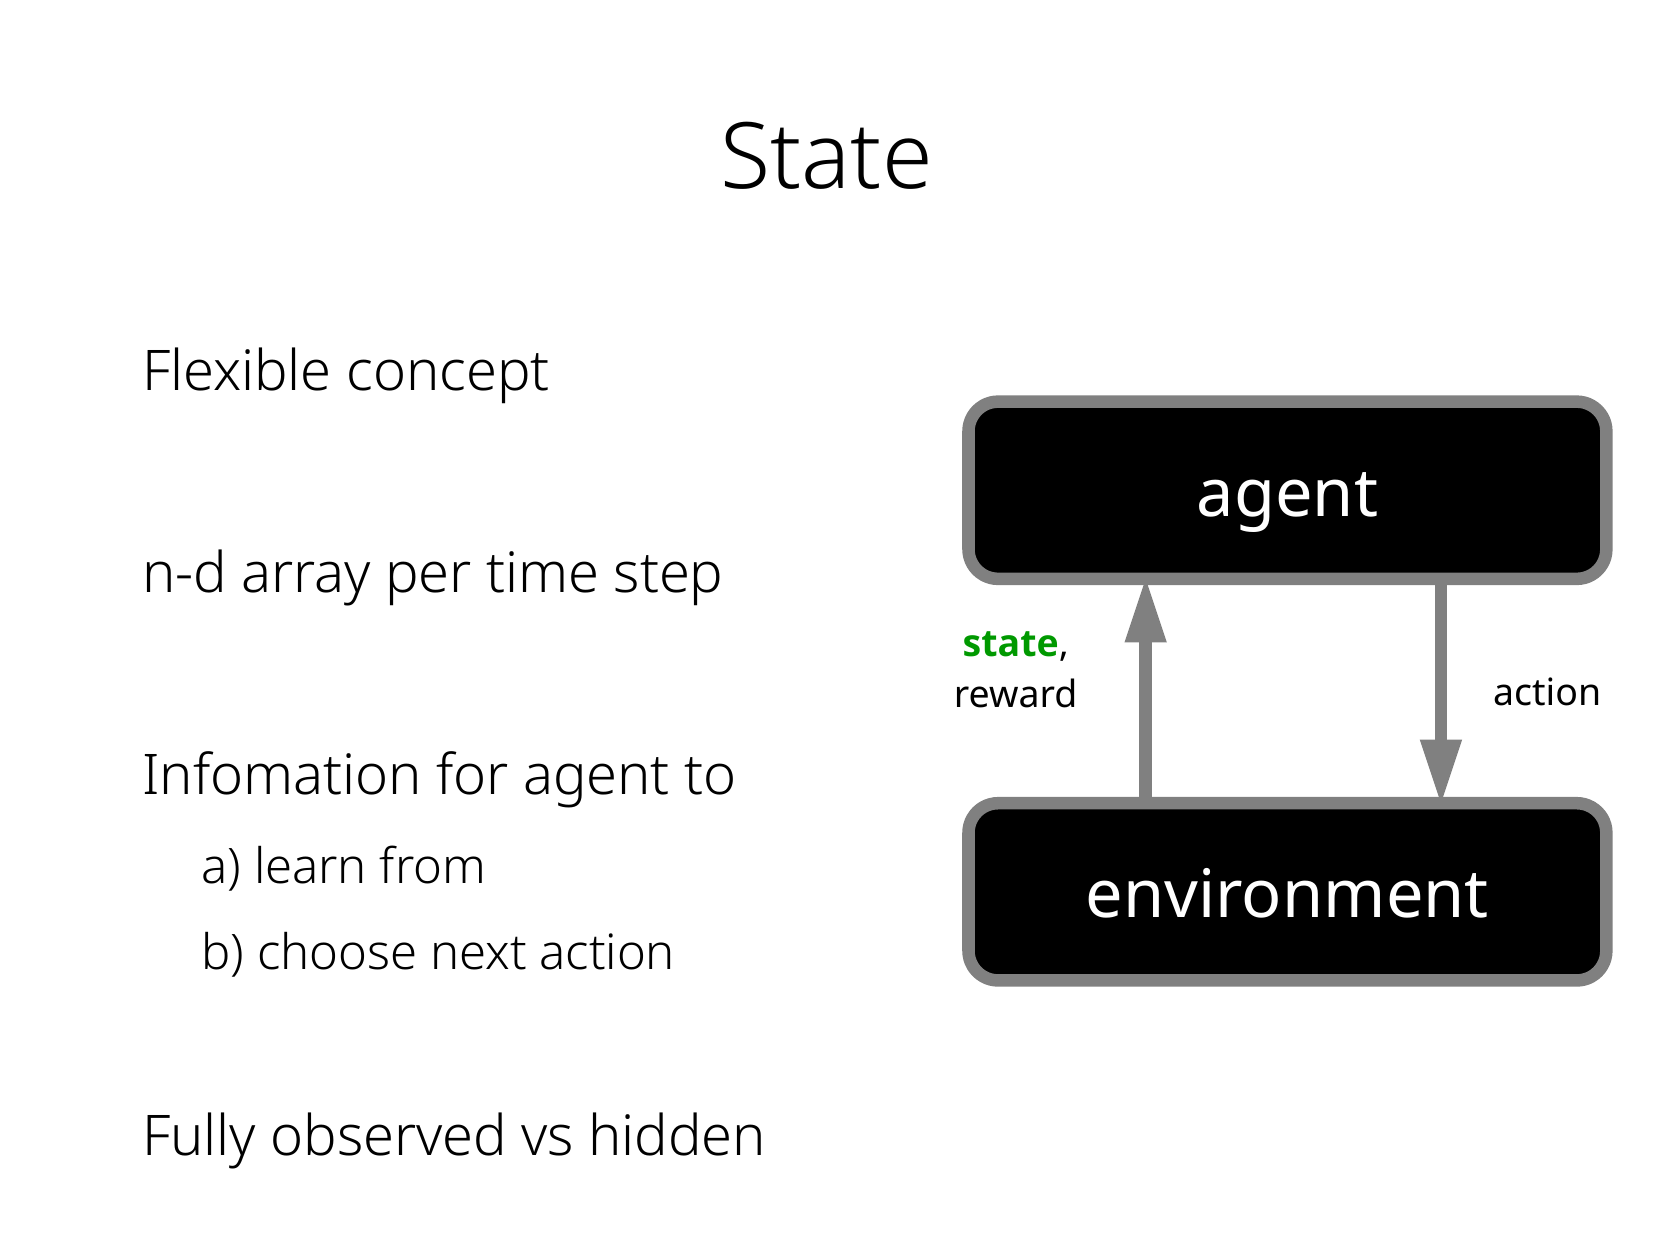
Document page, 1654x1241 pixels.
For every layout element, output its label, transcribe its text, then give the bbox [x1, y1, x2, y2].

text_box action [1464, 590, 1630, 792]
title State [82, 49, 1571, 257]
text_box state, reward [933, 566, 1099, 768]
text_box agent [968, 401, 1607, 579]
list Flexible concept n-d array per time step Infomation for agent to a) learn from b) choose next action Fully observed vs hidden [82, 330, 910, 1182]
text_box environment [968, 803, 1607, 981]
